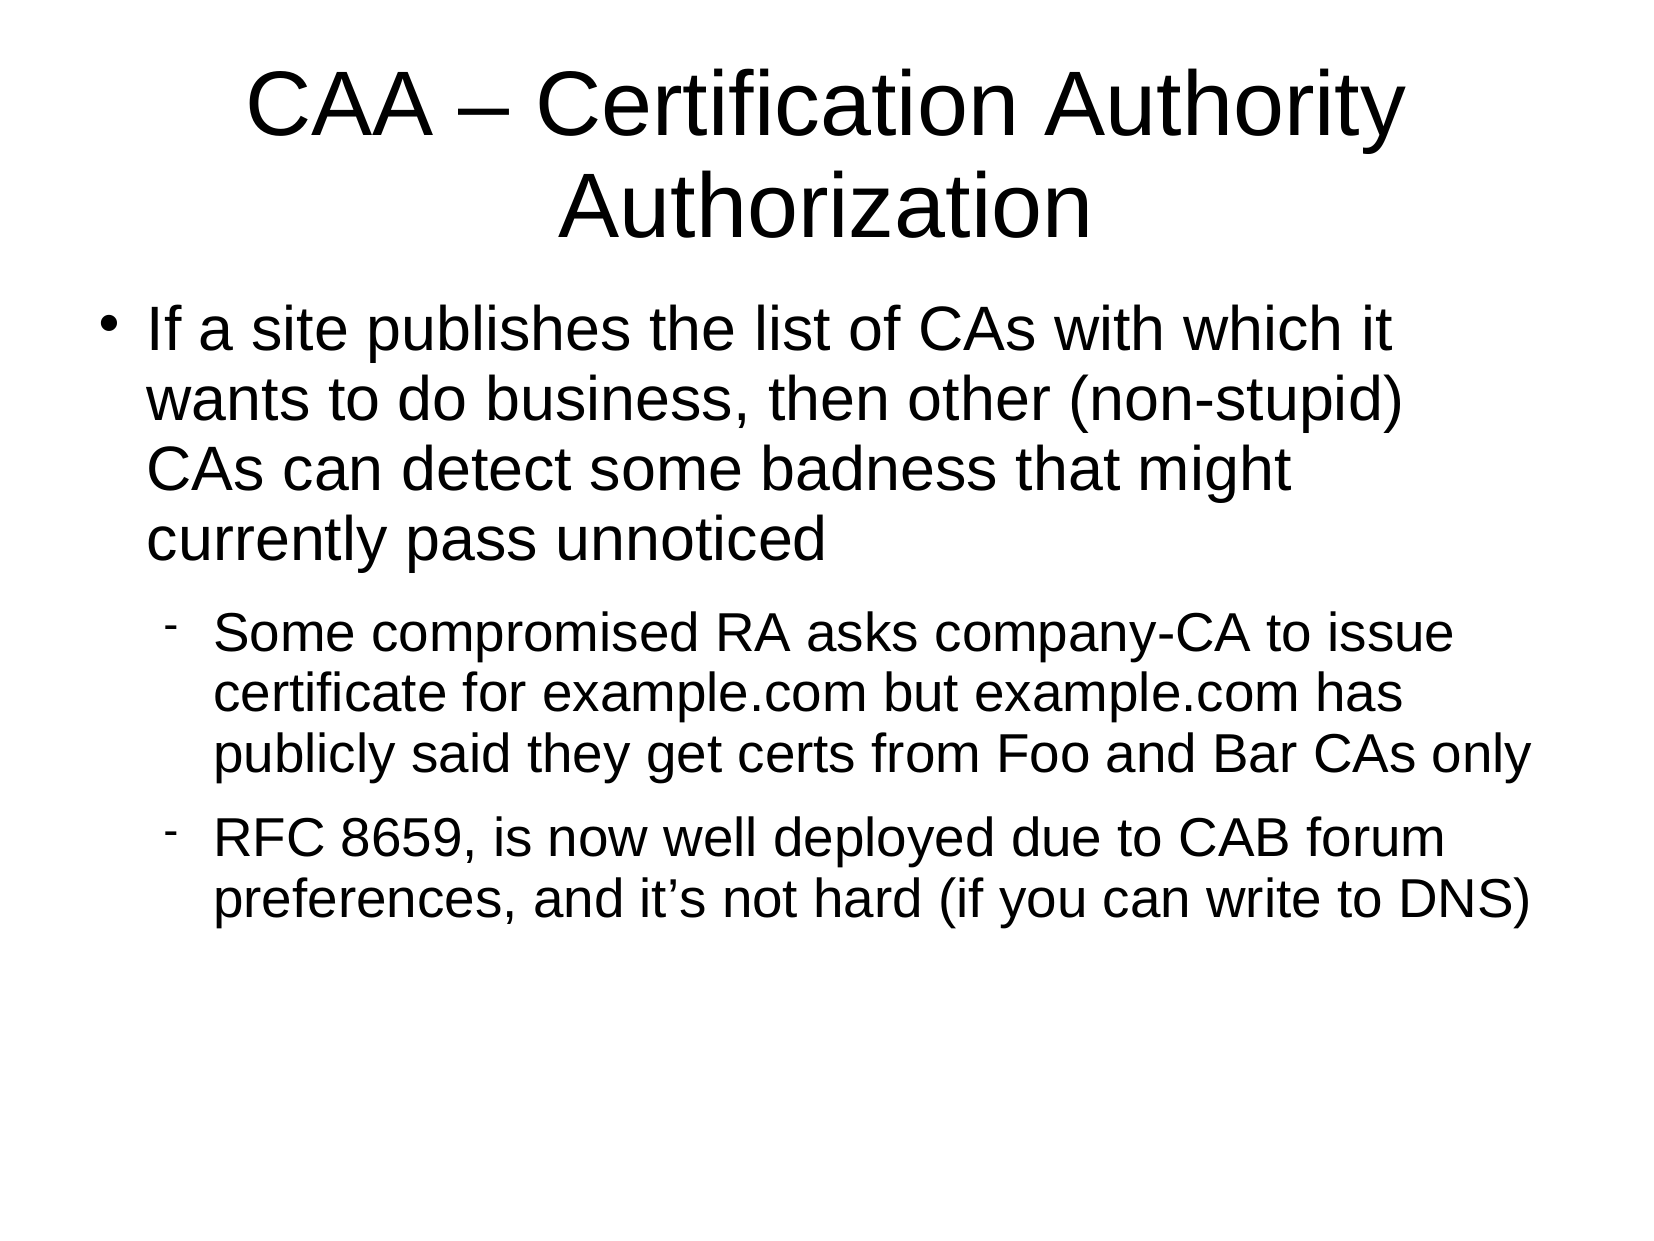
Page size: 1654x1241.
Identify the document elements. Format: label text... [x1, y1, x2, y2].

title CAA – Certification Authority Authorization [82, 49, 1571, 257]
list If a site publishes the list of CAs with which it wants to do business, then other (non-stupid) CAs can detect some badness that might currently pass unnoticed Some compromised RA asks company-CA to issue certificate for example.com but example.com has publicly said they get certs from Foo and Bar CAs only RFC 8659, is now well deployed due to CAB forum preferences, and it’s not hard (if you can write to DNS) [82, 290, 1538, 1010]
